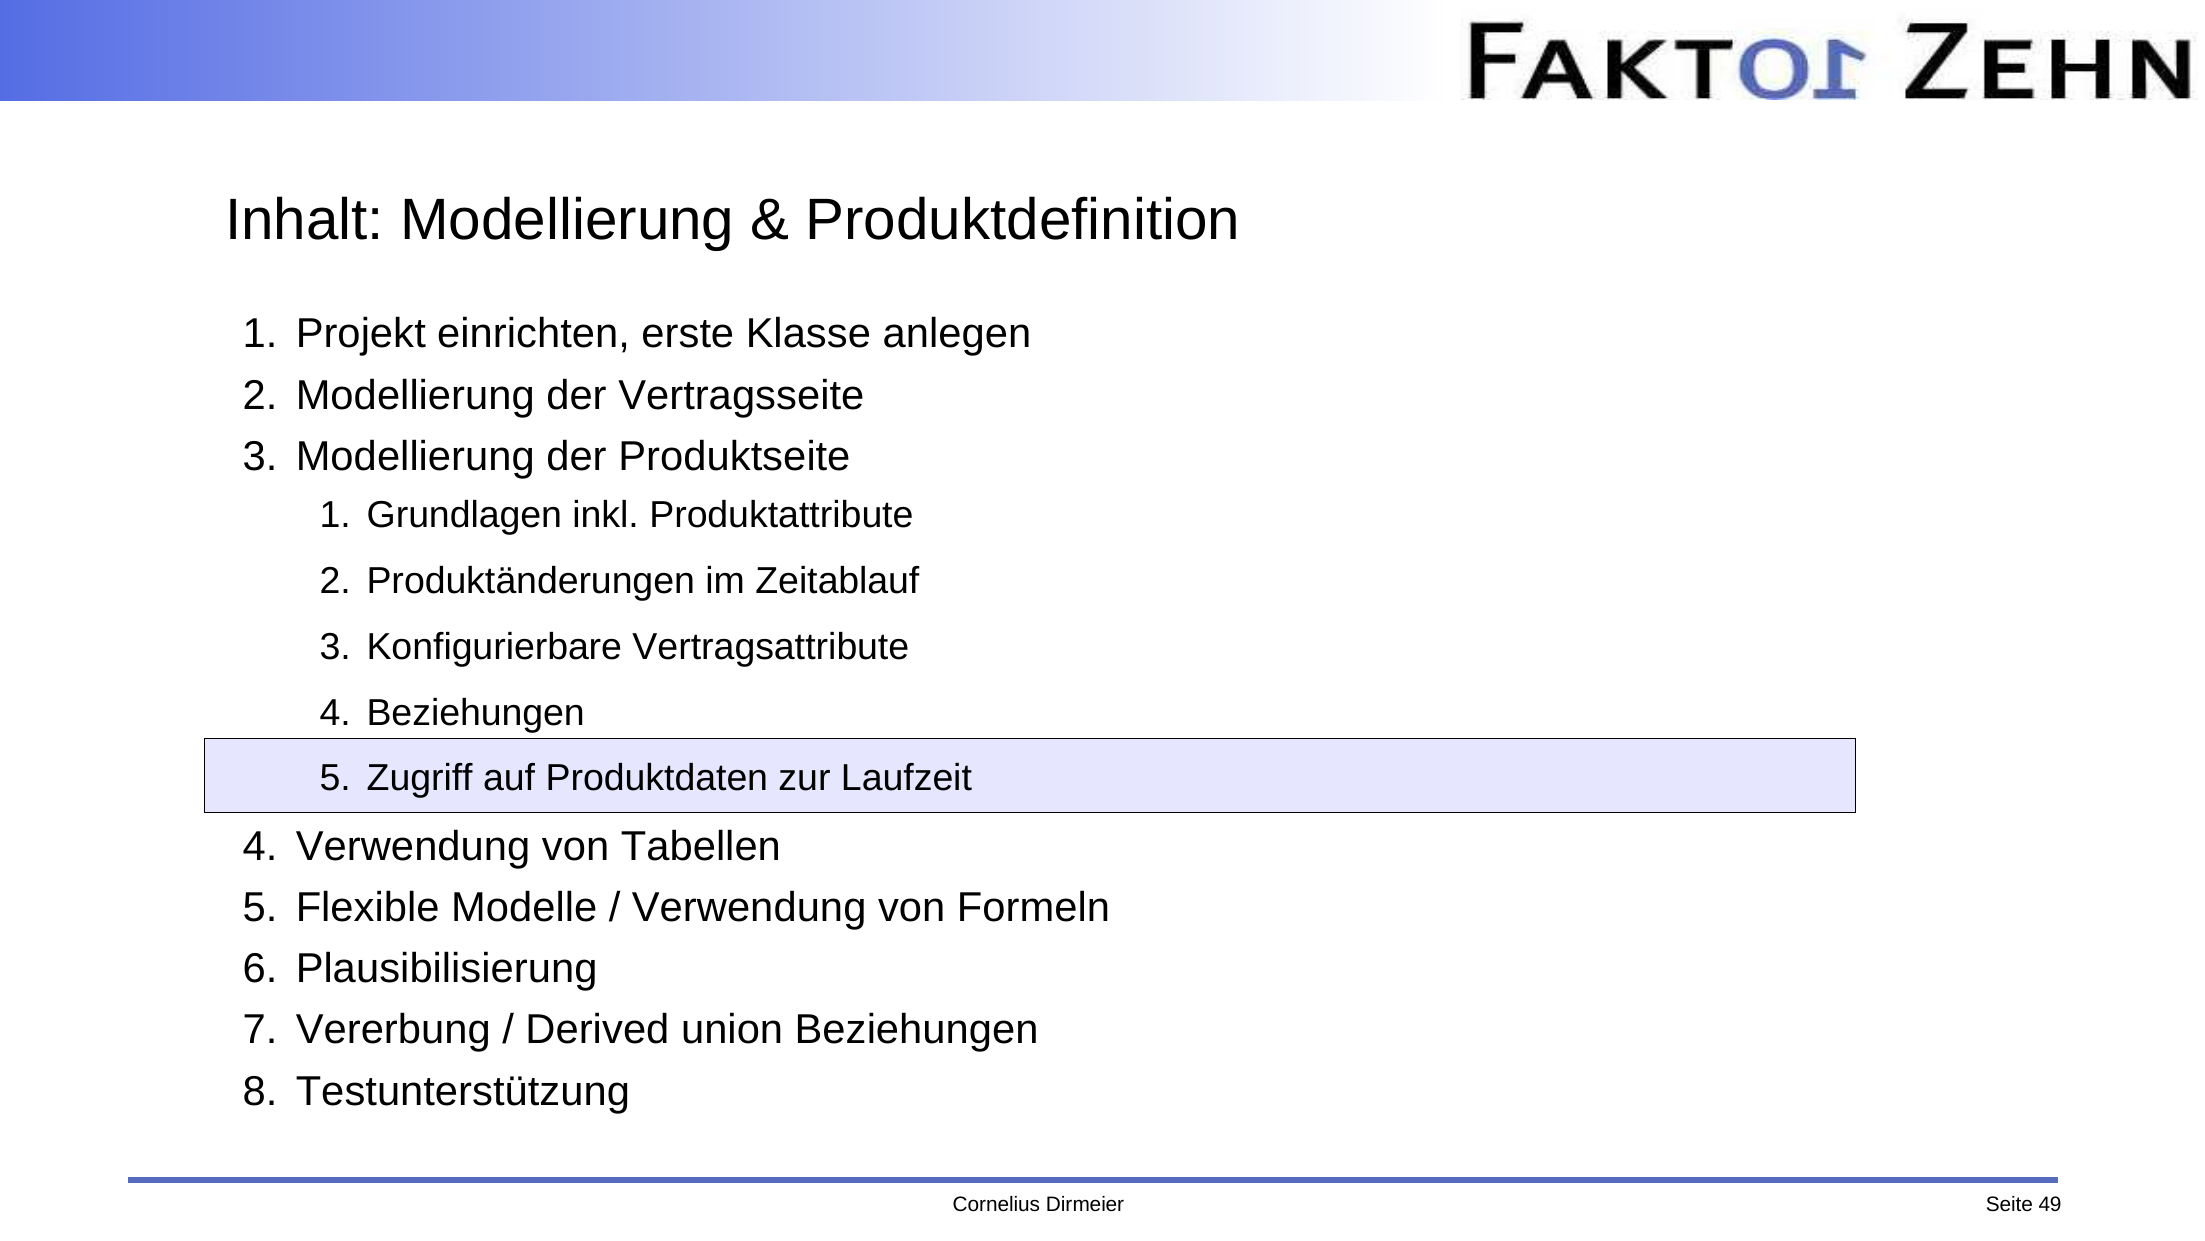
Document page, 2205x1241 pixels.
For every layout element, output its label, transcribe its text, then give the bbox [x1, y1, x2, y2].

list Projekt einrichten, erste Klasse anlegen Modellierung der Vertragsseite Modellierung der Produktseite Grundlagen inkl. Produktattribute Produktänderungen im Zeitablauf Konfigurierbare Vertragsattribute Beziehungen Zugriff auf Produktdaten zur Laufzeit Verwendung von Tabellen Flexible Modelle / Verwendung von Formeln Plausibilisierung Vererbung / Derived union Beziehungen Testunterstützung [225, 310, 1981, 1115]
picture [1460, 7, 2202, 100]
text_box [204, 738, 225, 813]
title Inhalt: Modellierung & Produktdefinition [225, 142, 1981, 296]
